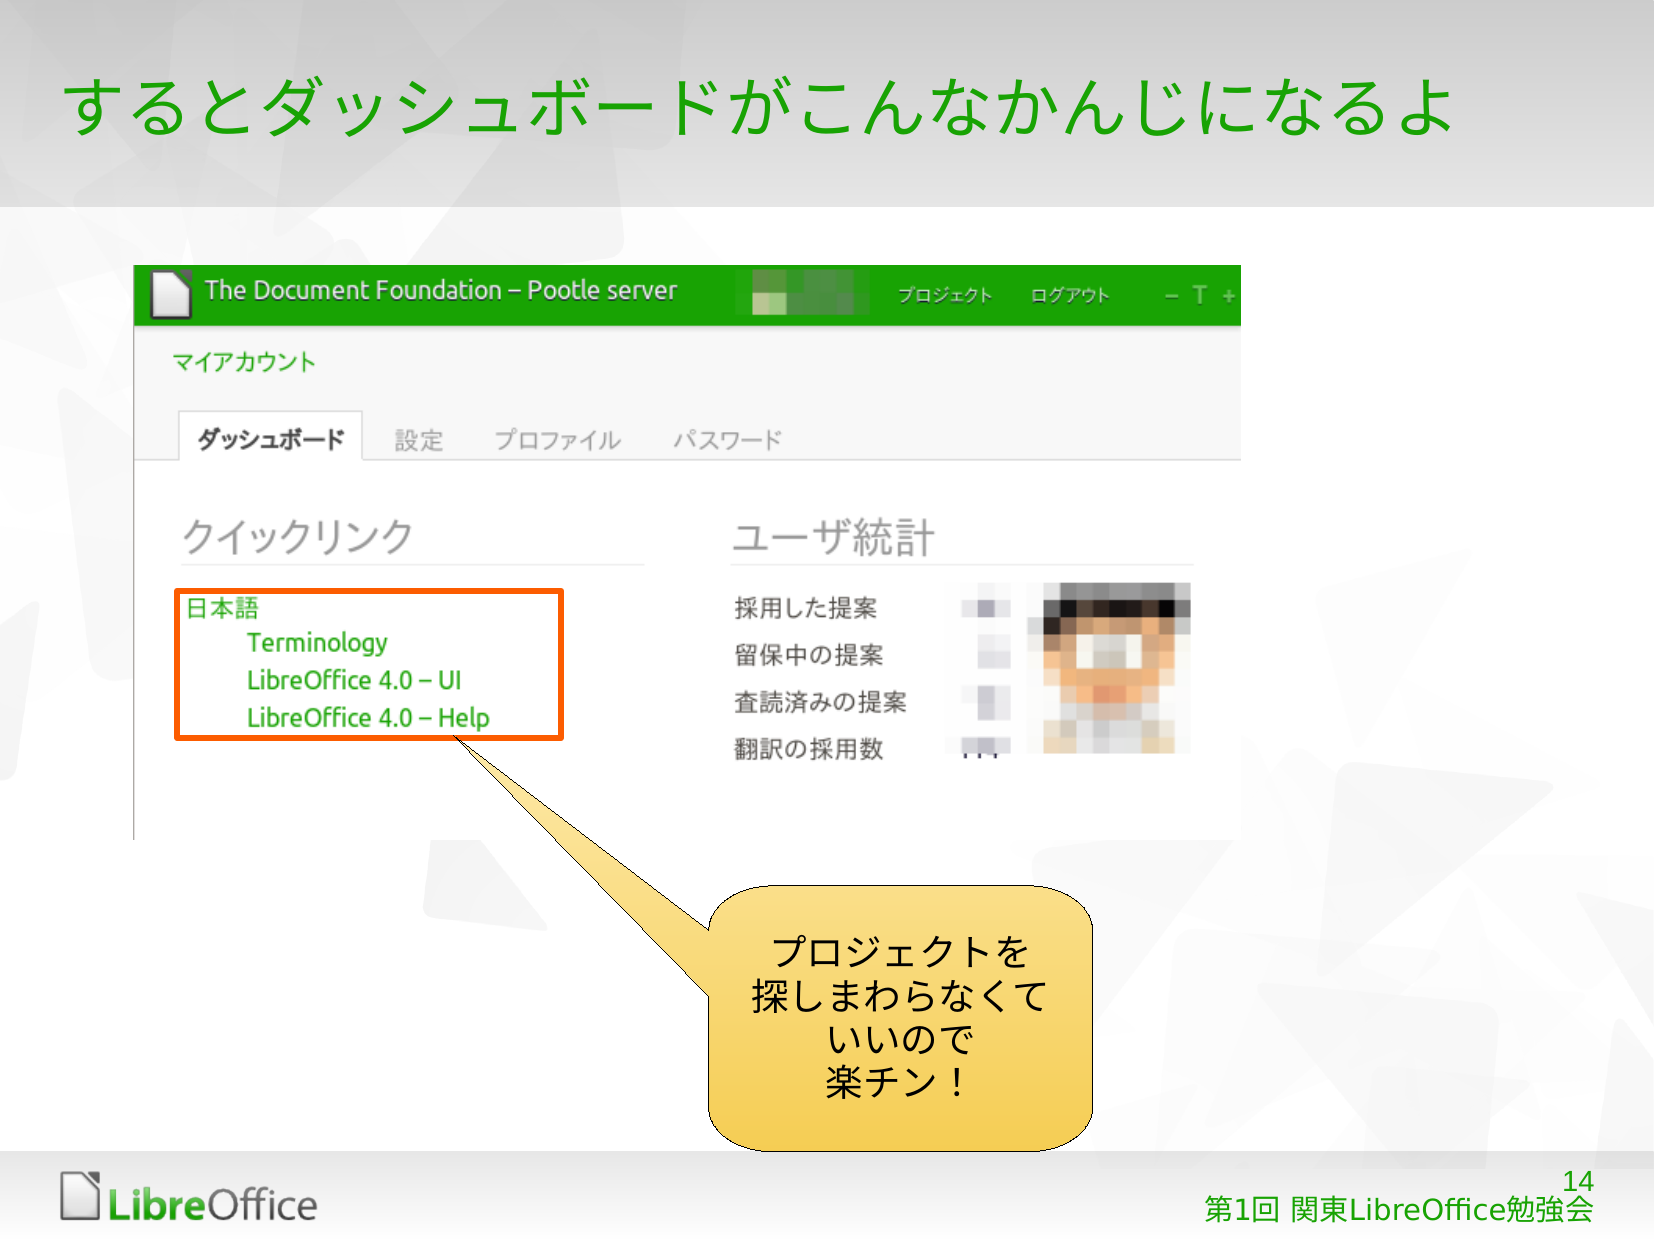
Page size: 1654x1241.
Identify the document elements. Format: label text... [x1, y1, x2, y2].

picture [180, 594, 558, 735]
picture [41, 1152, 337, 1240]
text_box プロジェクトを 探しまわらなくて いいので 楽チン！ [453, 735, 1093, 1152]
picture [0, 0, 1654, 1169]
title するとダッシュボードがこんなかんじになるよ [59, 29, 1595, 178]
